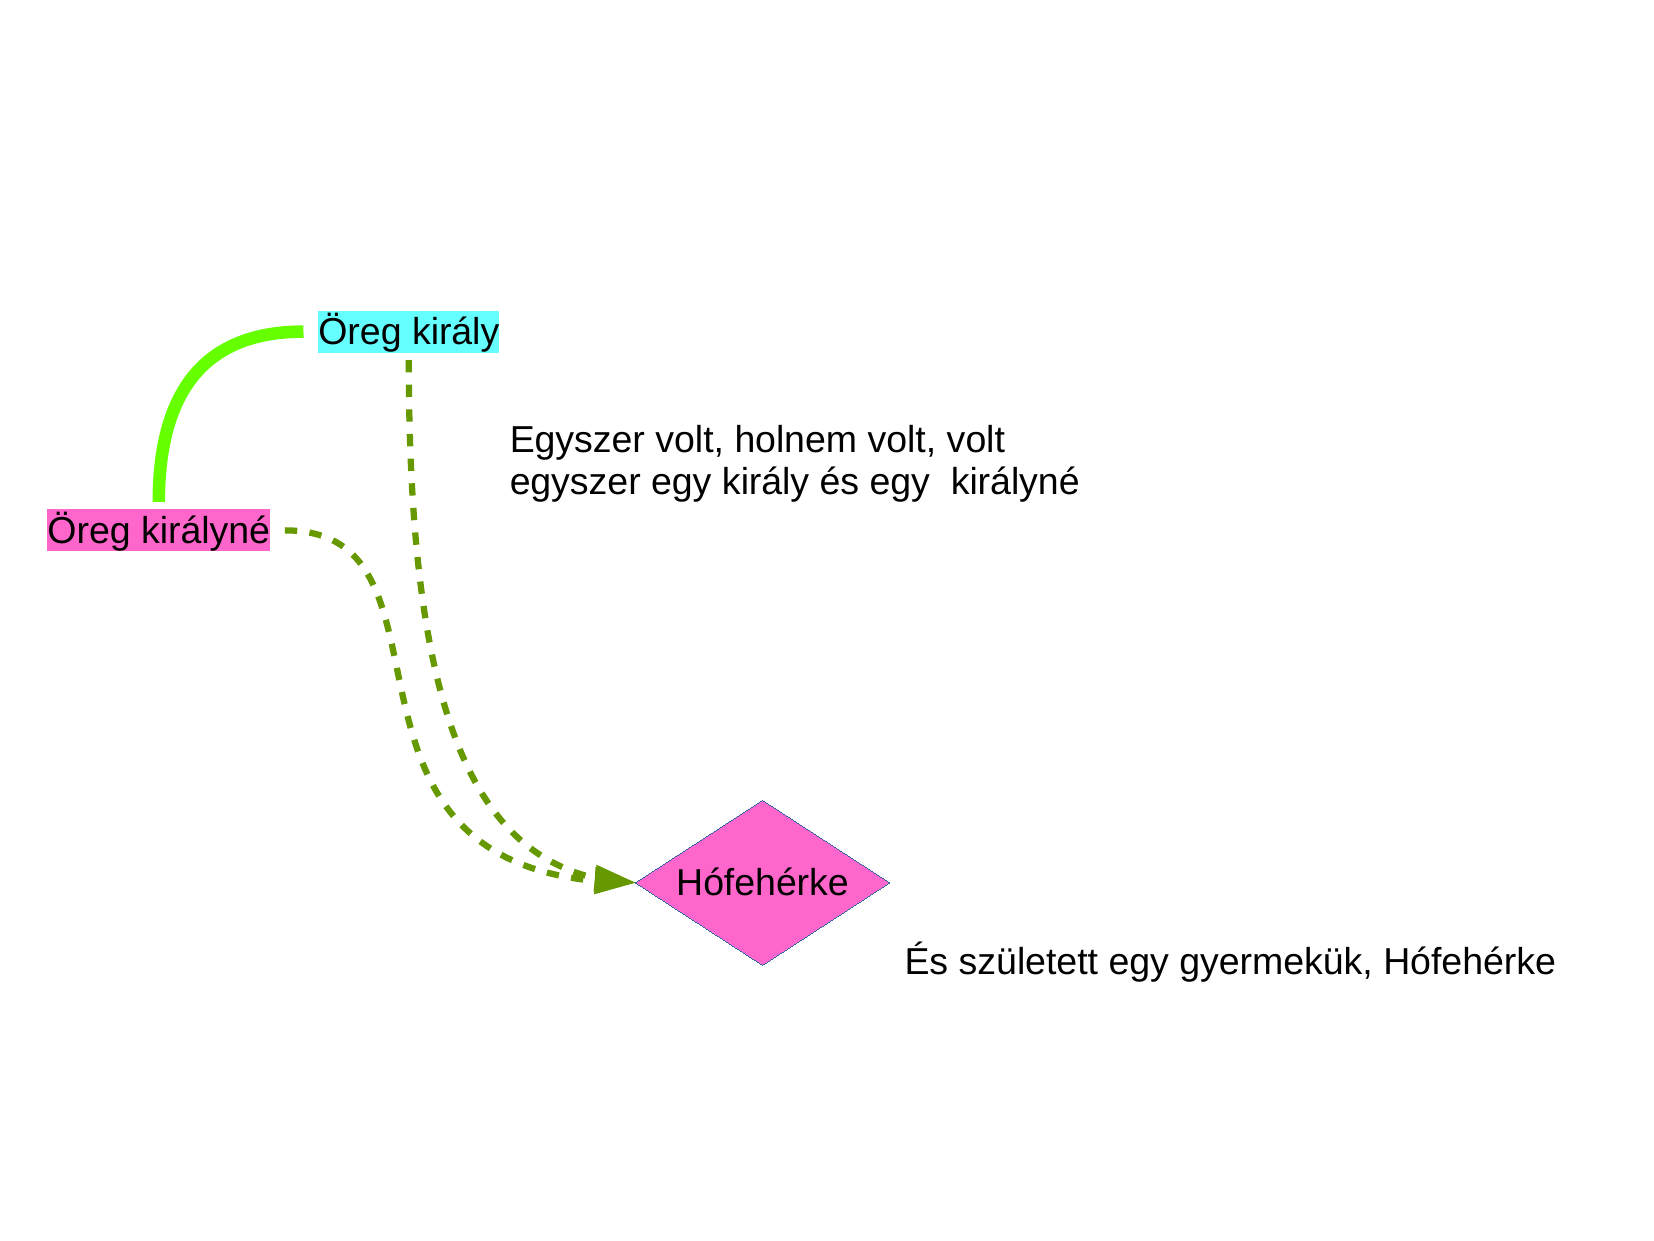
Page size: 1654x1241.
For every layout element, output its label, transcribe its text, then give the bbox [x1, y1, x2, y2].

text_box Egyszer volt, holnem volt, volt egyszer egy király és egy királyné [495, 411, 1156, 511]
text_box Öreg királyné [32, 501, 285, 559]
text_box És született egy gyermekük, Hófehérke [889, 933, 1571, 991]
text_box Hófehérke [635, 800, 890, 966]
text_box Öreg király [303, 303, 515, 361]
